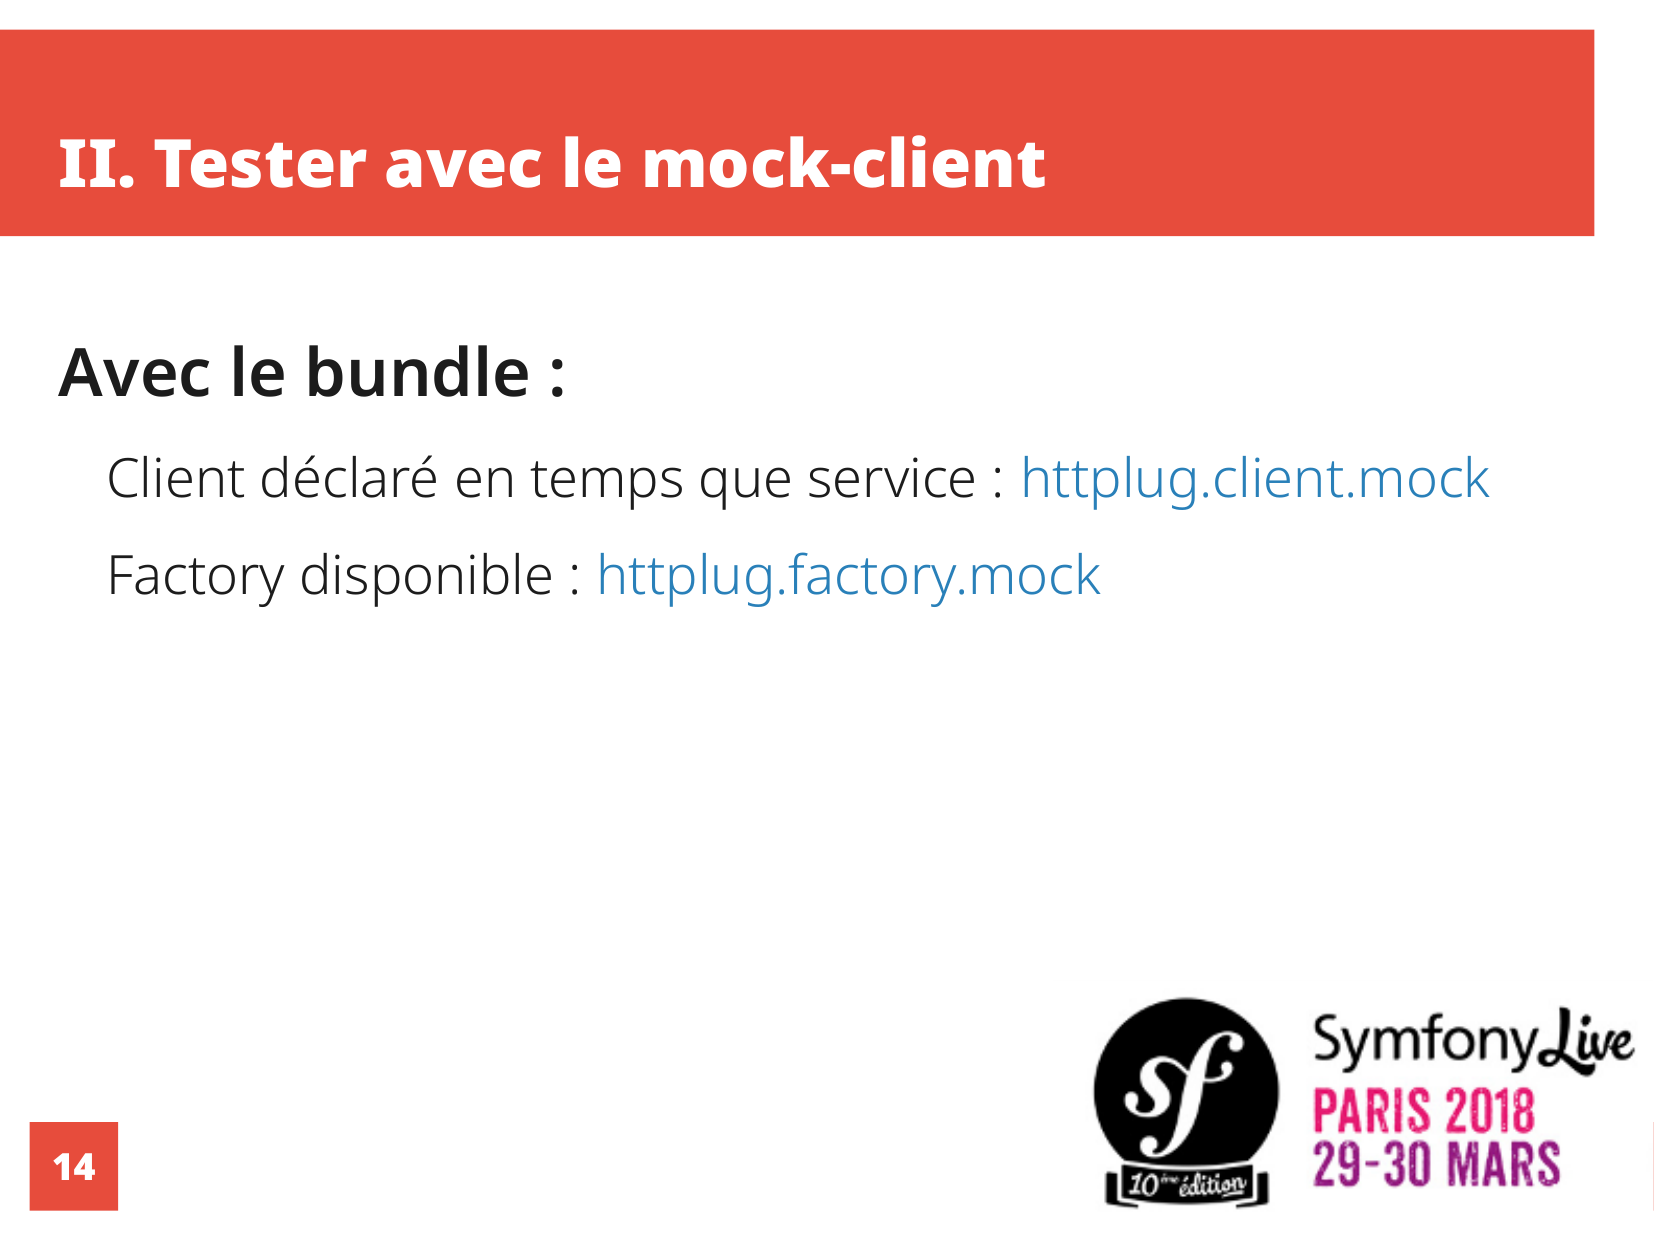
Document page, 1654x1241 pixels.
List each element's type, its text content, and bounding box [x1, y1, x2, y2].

title II. Tester avec le mock-client [59, 59, 1595, 207]
list Avec le bundle : Client déclaré en temps que service : httplug.client.mock Factory disponible : httplug.factory.mock [59, 324, 1565, 1093]
picture [1053, 979, 1654, 1241]
